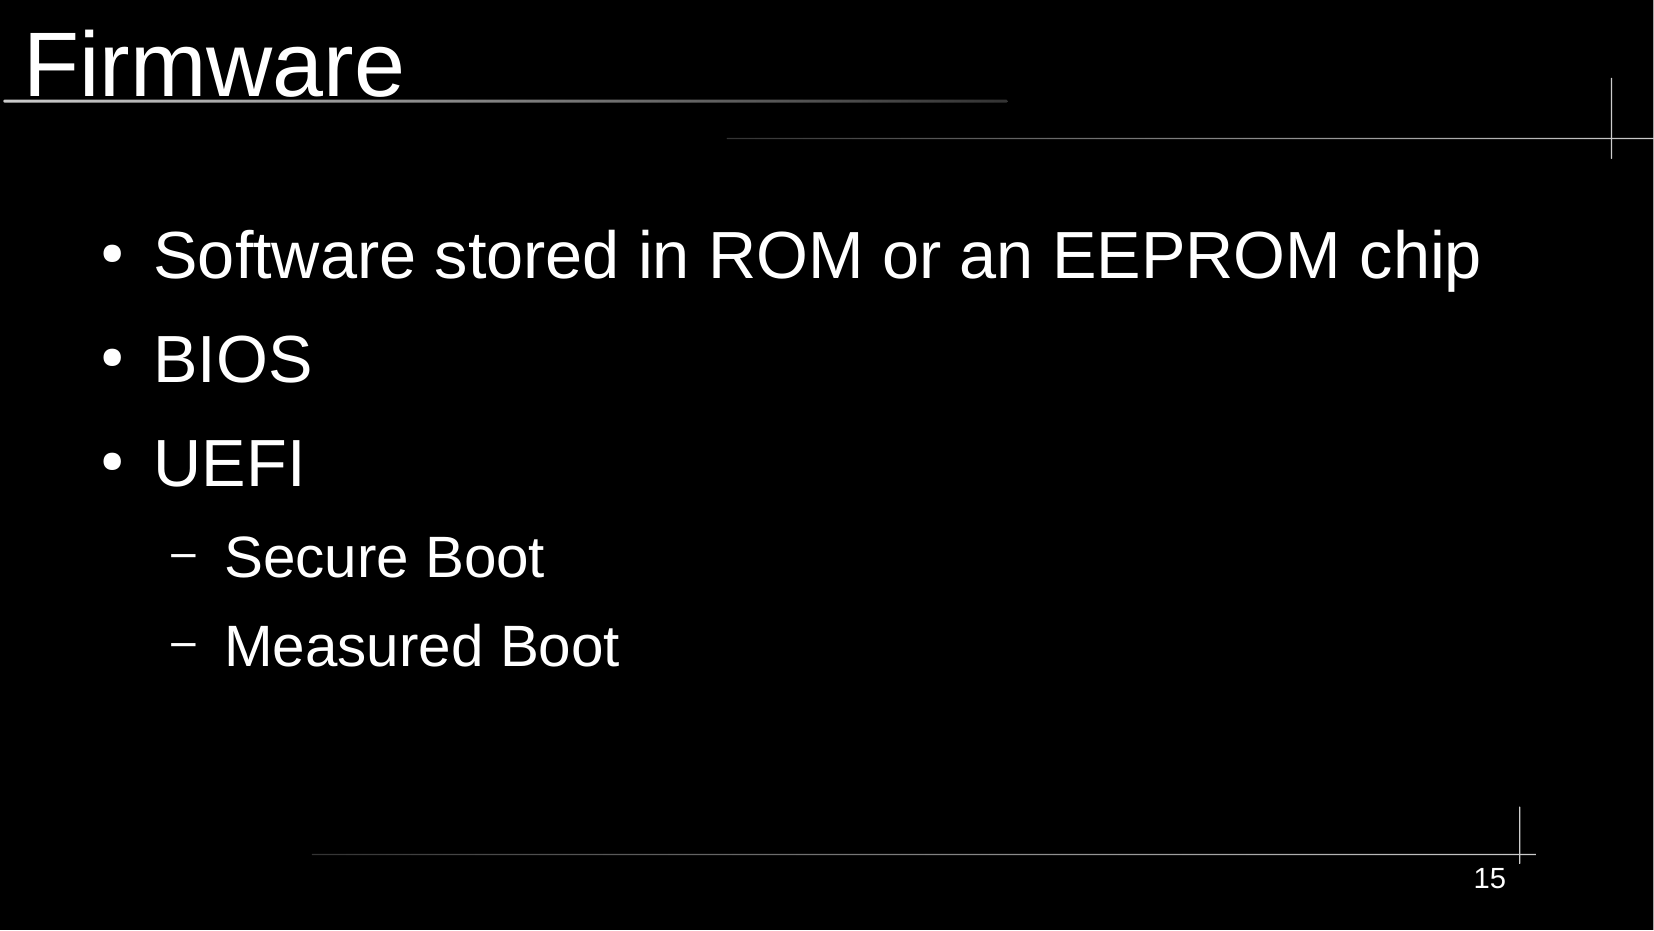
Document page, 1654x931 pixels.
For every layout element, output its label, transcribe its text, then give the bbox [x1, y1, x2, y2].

title Firmware [23, 11, 1589, 119]
list Software stored in ROM or an EEPROM chip BIOS UEFI Secure Boot Measured Boot [82, 217, 1571, 851]
